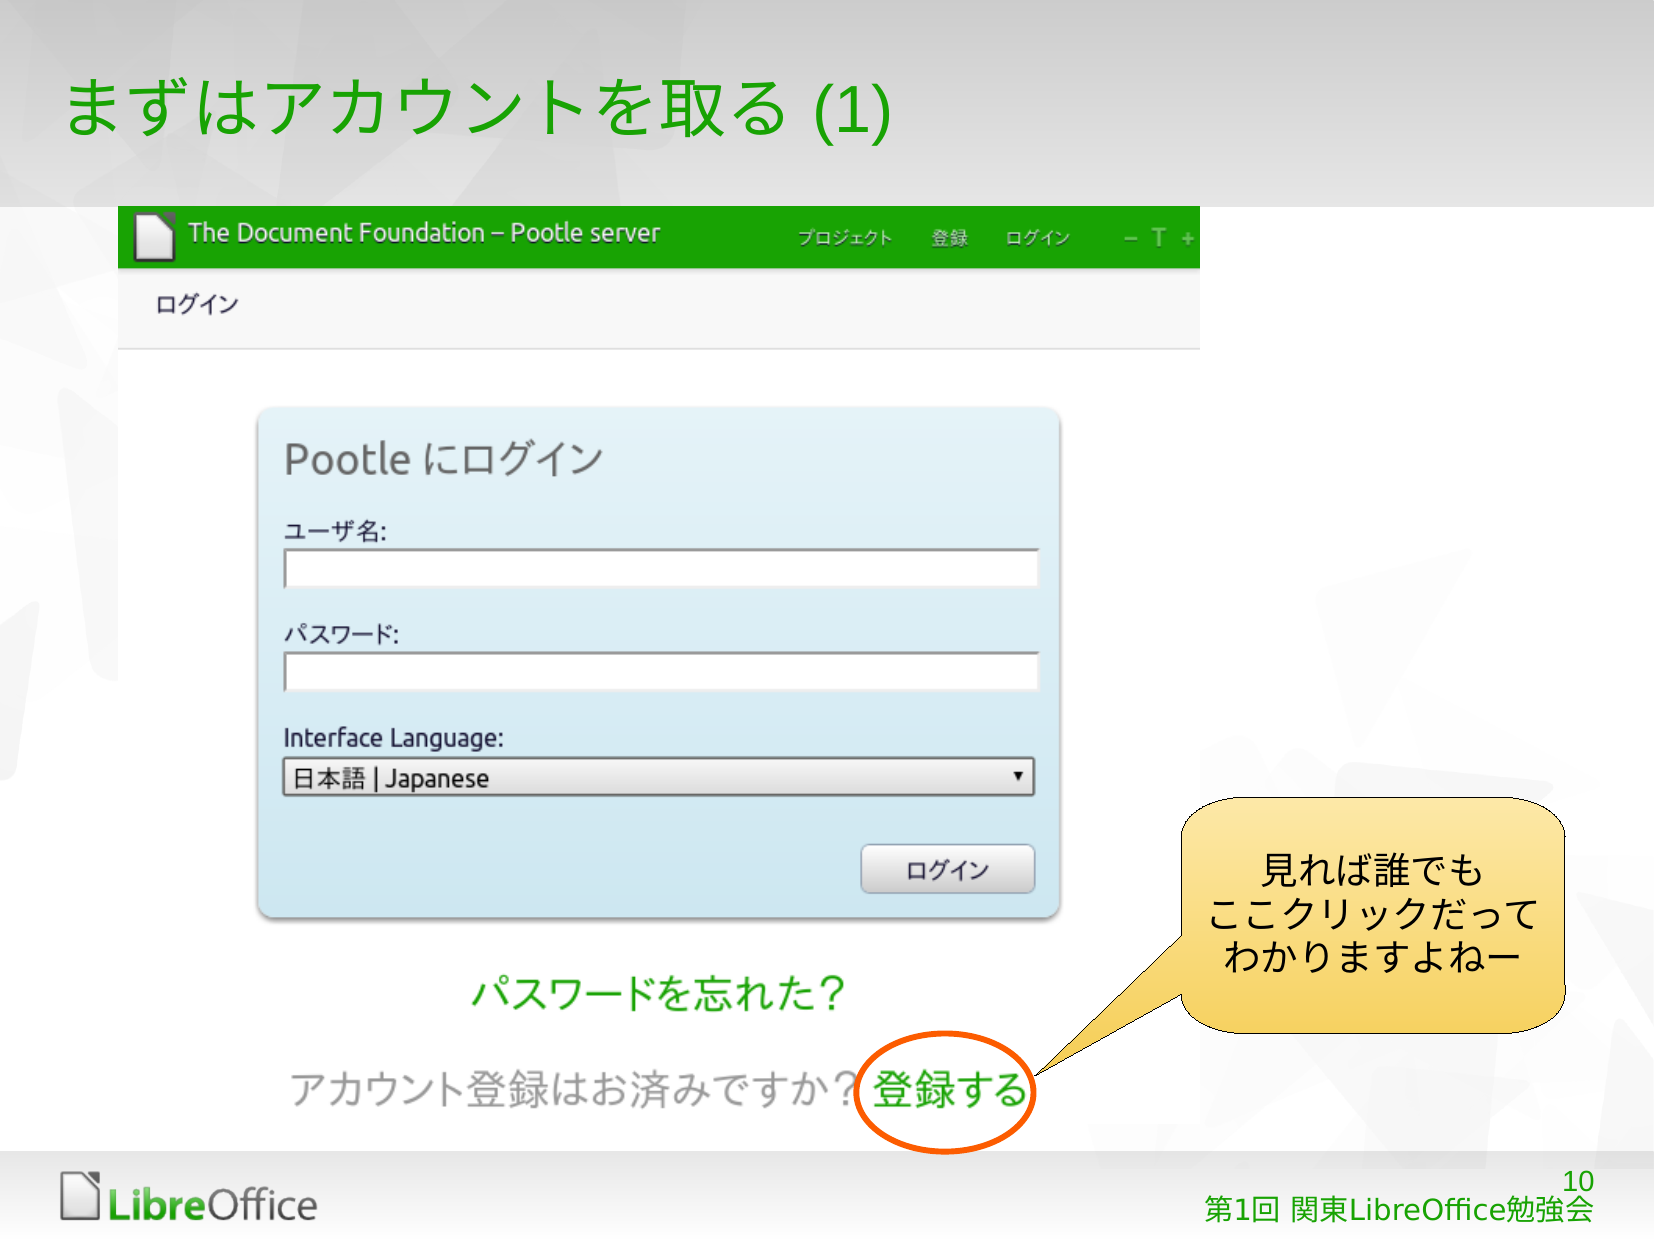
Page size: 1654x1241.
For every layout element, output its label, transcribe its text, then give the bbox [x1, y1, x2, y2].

title まずはアカウントを取る(1) [59, 29, 1595, 178]
text_box 見れば誰でも ここクリックだって わかりますよねー [1034, 797, 1566, 1076]
picture [860, 1037, 1030, 1148]
picture [41, 1152, 337, 1240]
picture [0, 0, 1654, 1169]
